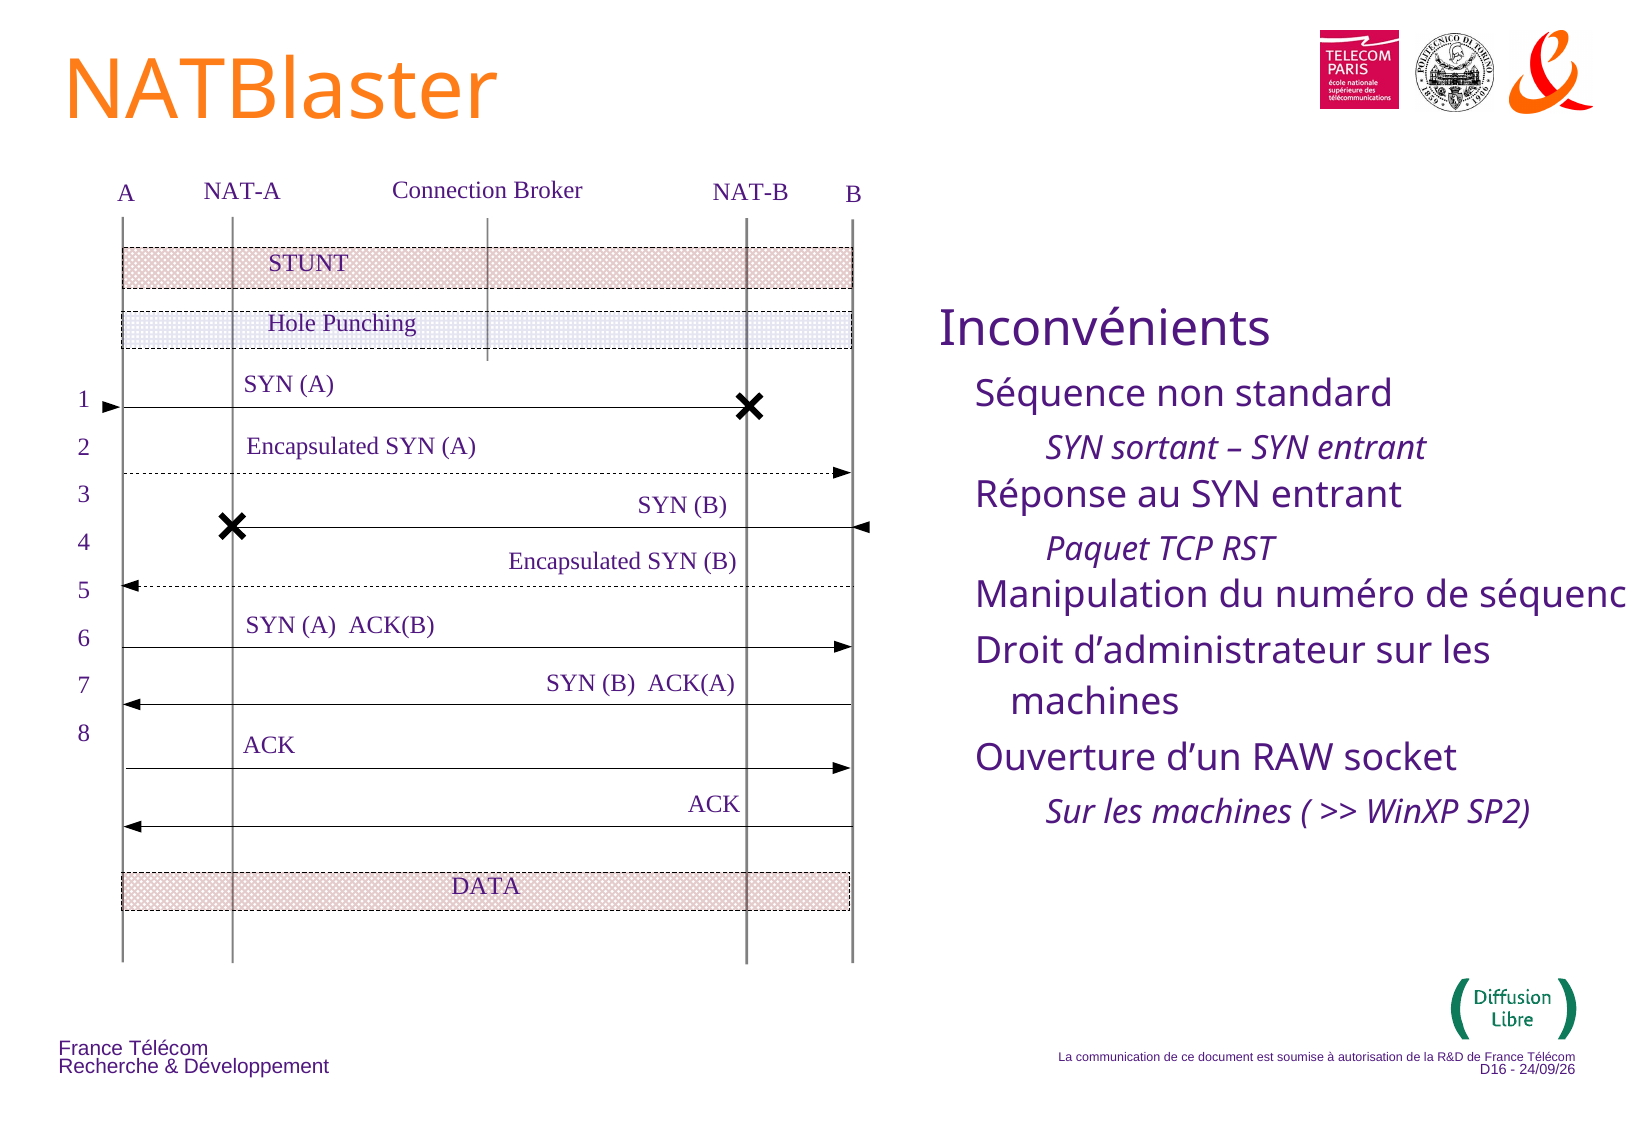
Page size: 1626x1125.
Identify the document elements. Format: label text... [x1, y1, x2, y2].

text_box [745, 769, 749, 793]
text_box SYN (A) ACK(B) [245, 614, 468, 650]
text_box SYN (B) ACK(A) [546, 671, 744, 707]
text_box ACK [243, 734, 343, 770]
text_box Connection Broker [388, 179, 586, 215]
text_box [745, 412, 749, 527]
text_box STUNT [268, 252, 427, 288]
title NATBlaster [48, 37, 1409, 201]
text_box DATA [394, 875, 578, 911]
text_box Hole Punching [267, 311, 433, 347]
text_box SYN (B) [637, 494, 733, 530]
text_box [121, 216, 855, 585]
text_box [745, 705, 749, 768]
text_box [851, 528, 855, 964]
picture [1320, 30, 1399, 109]
text_box 1 2 3 4 5 6 7 8 [63, 388, 91, 960]
text_box SYN (A) [243, 373, 337, 407]
text_box NAT-A [203, 180, 287, 216]
text_box [121, 587, 850, 965]
text_box NAT-B [712, 180, 842, 216]
text_box Encapsulated SYN (B) [508, 550, 742, 586]
text_box B [845, 183, 890, 218]
picture [1415, 33, 1494, 112]
picture [1509, 30, 1593, 114]
text_box ACK [687, 793, 752, 829]
list Inconvénients Séquence non standard SYN sortant – SYN entrant Réponse au SYN entrant Paquet TCP RST Manipulation du numéro de séquence Droit d’administrateur sur les machines Ouverture d’un RAW socket Sur les machines ( >> WinXP SP2) [887, 283, 1626, 825]
text_box Encapsulated SYN (A) [246, 435, 494, 471]
text_box A [117, 182, 168, 218]
text_box [745, 528, 749, 647]
text_box [745, 648, 749, 704]
